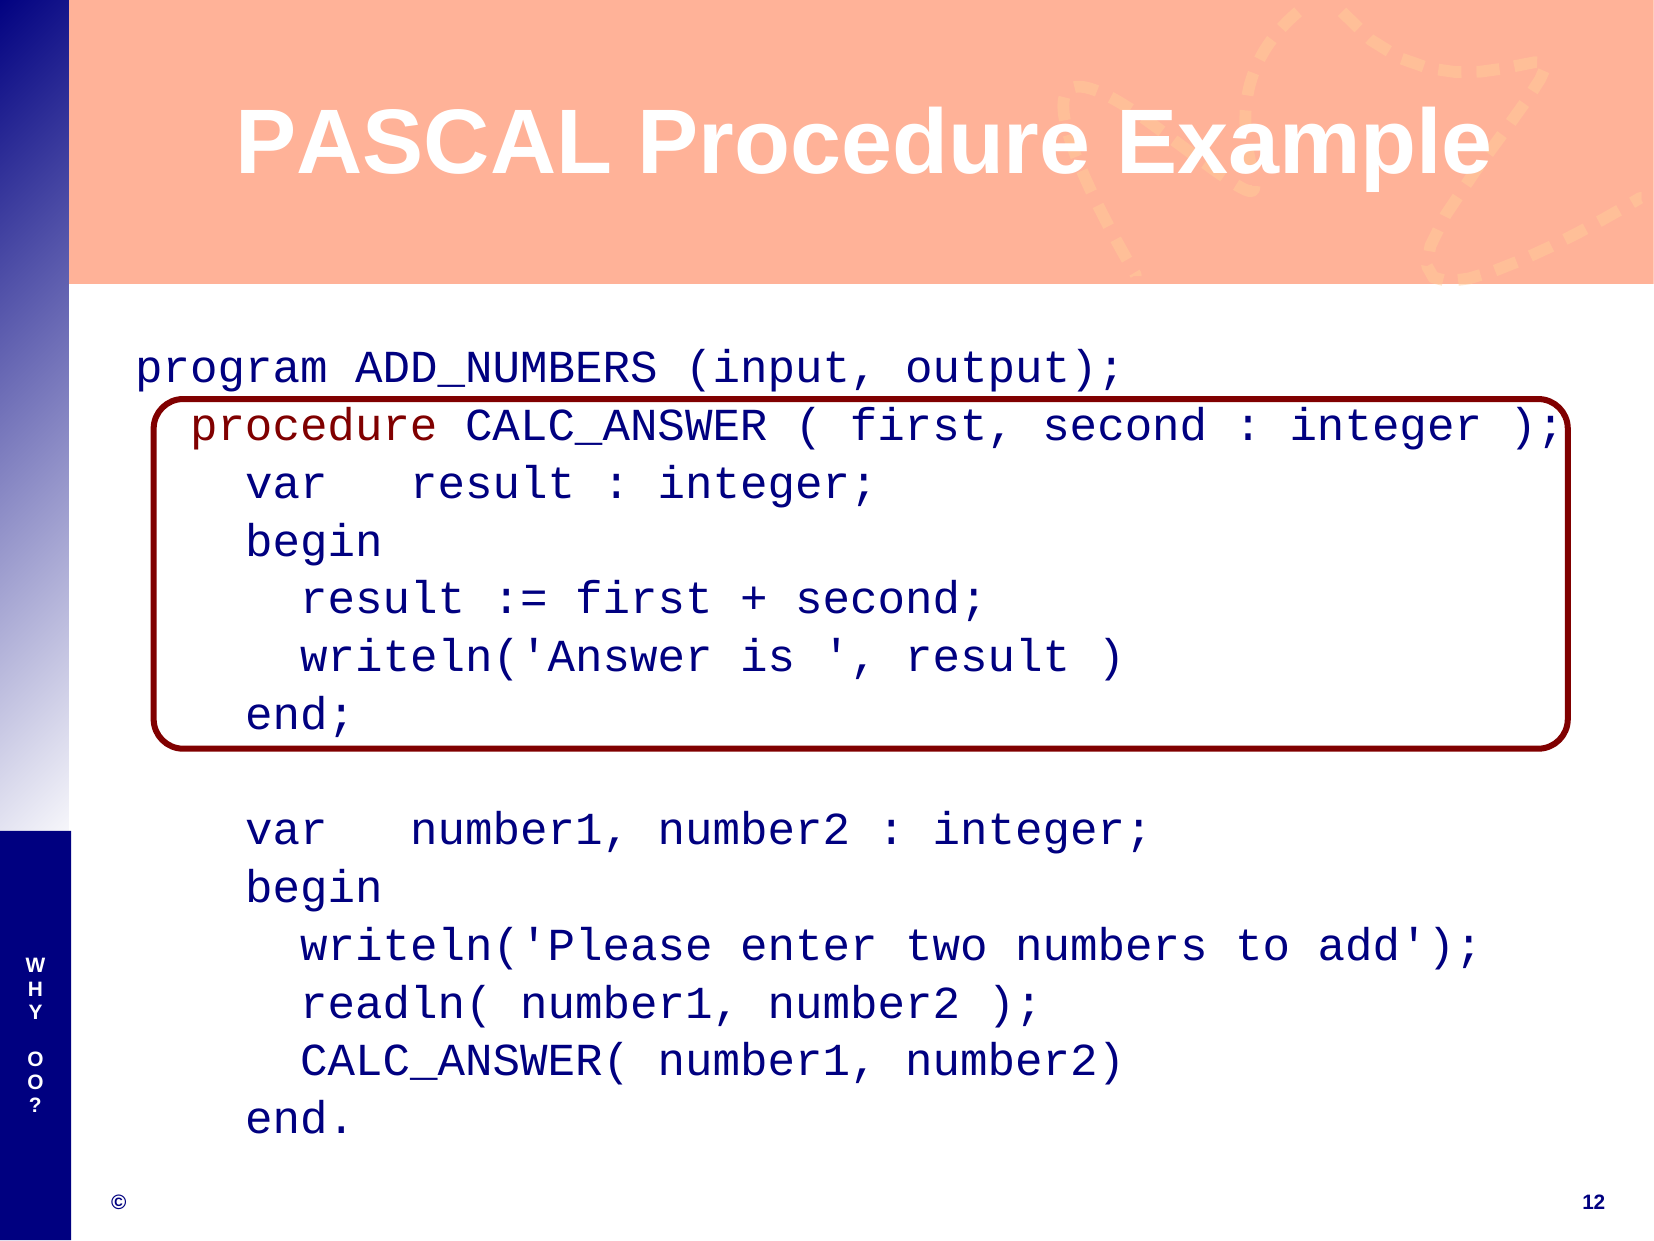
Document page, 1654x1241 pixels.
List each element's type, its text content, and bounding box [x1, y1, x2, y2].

text_box W H Y O O ? [0, 830, 71, 1241]
list program ADD_NUMBERS (input, output); procedure CALC_ANSWER ( first, second : integer ); var result : integer; begin result := first + second; writeln('Answer is ', result ) end; var number1, number2 : integer; begin writeln('Please enter two numbers to add'); readln( number1, number2 ); CALC_ANSWER( number1, number2) end. [135, 344, 1581, 1148]
title PASCAL Procedure Example [113, 37, 1617, 246]
